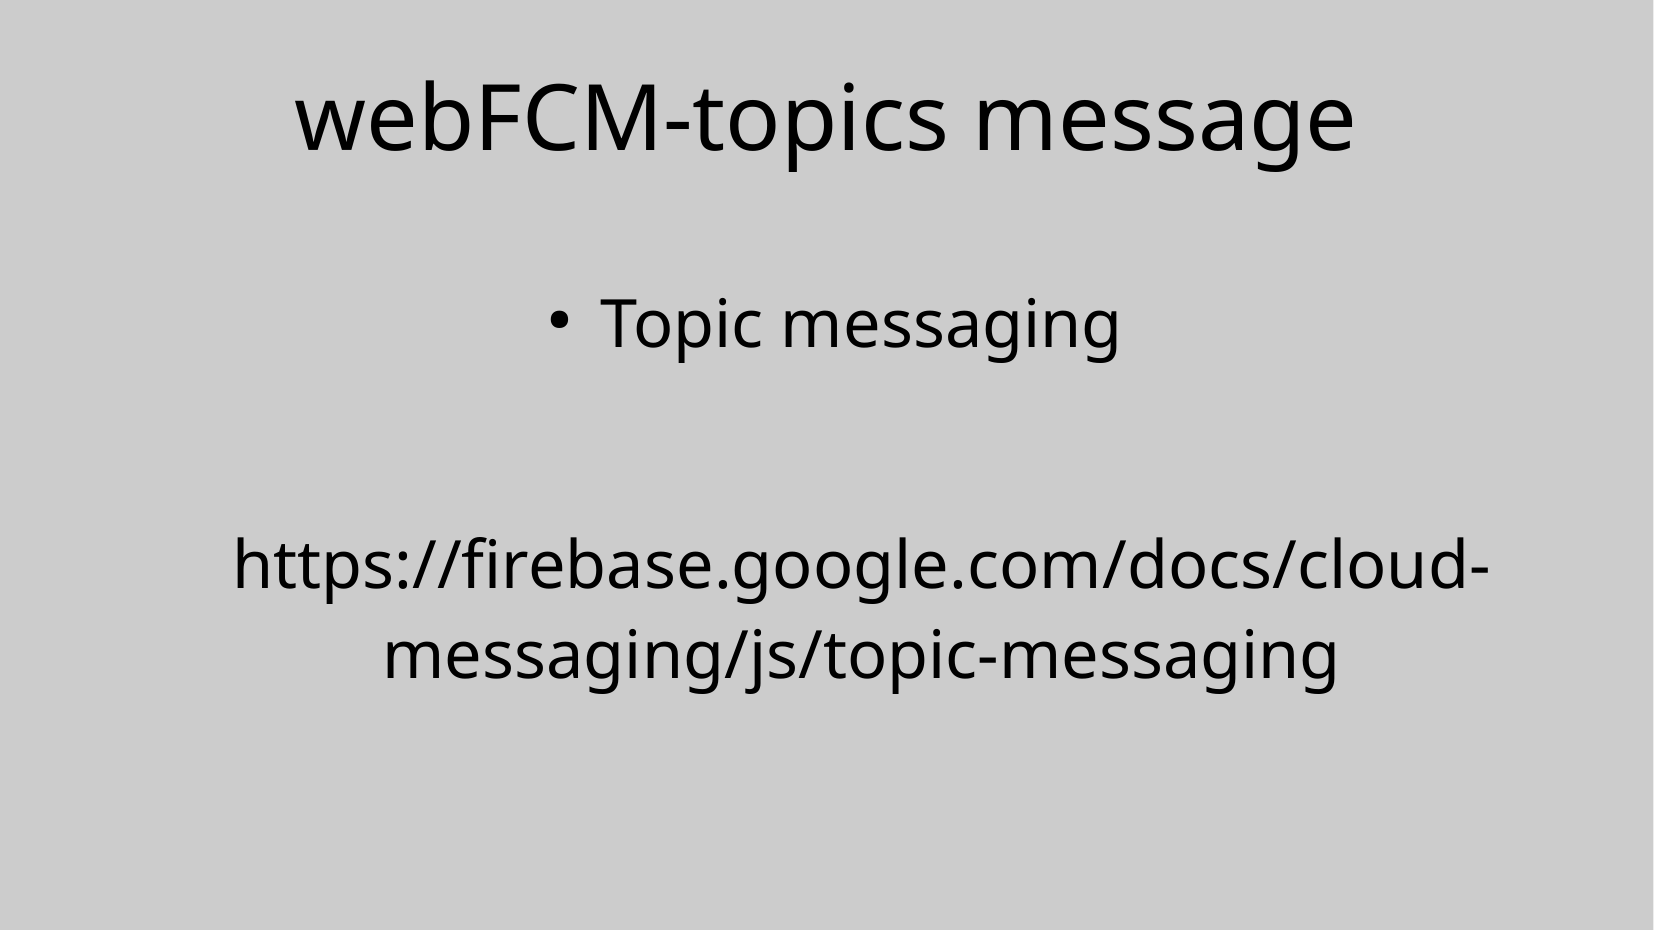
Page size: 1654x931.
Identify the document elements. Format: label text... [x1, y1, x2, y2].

title webFCM-topics message [82, 37, 1571, 155]
subtitle Topic messaging https://firebase.google.com/docs/cloud-messaging/js/topic-messaging [82, 155, 1571, 819]
